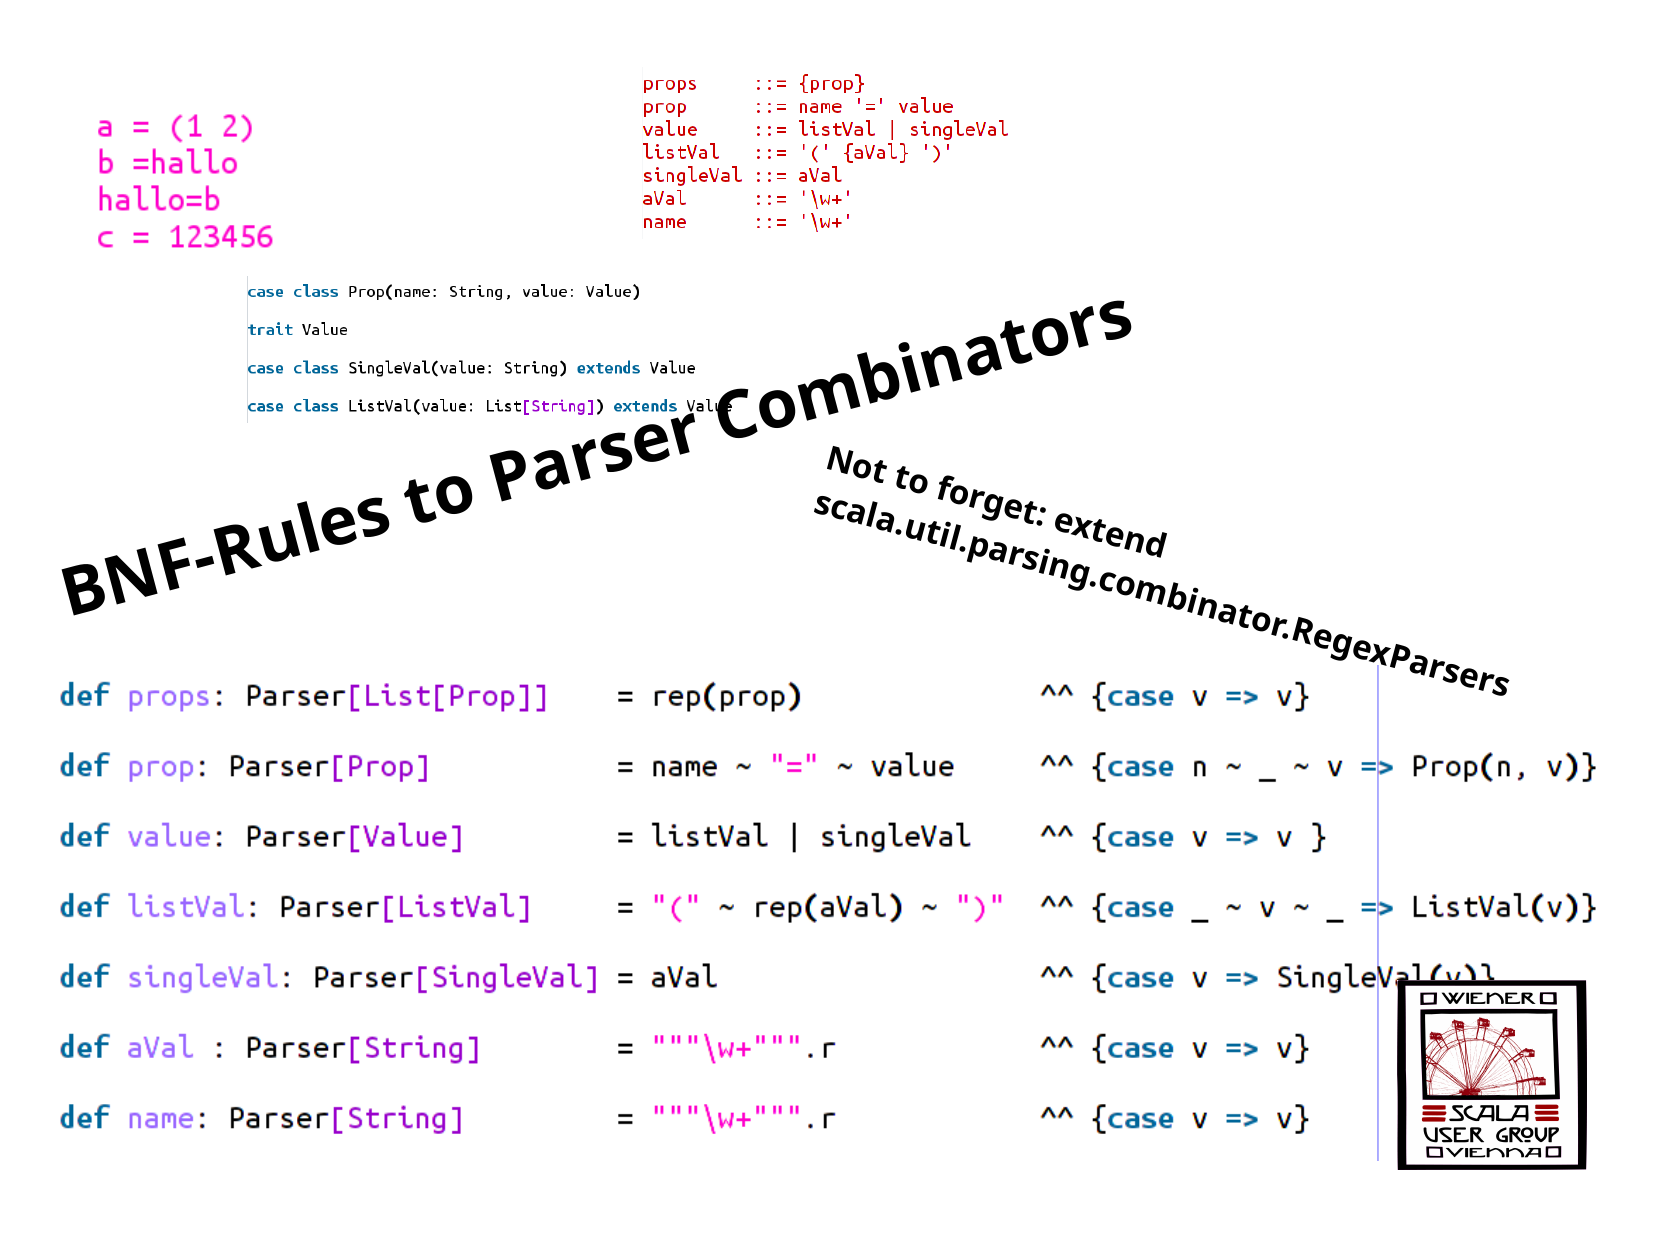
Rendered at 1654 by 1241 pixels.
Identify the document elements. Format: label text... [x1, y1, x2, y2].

picture [642, 67, 1025, 239]
picture [34, 665, 1625, 1170]
text_box Not to forget: extend scala.util.parsing.combinator.RegexParsers [788, 423, 1653, 766]
picture [247, 276, 738, 423]
picture [98, 110, 278, 256]
text_box BNF-Rules to Parser Combinators [34, 190, 1391, 666]
